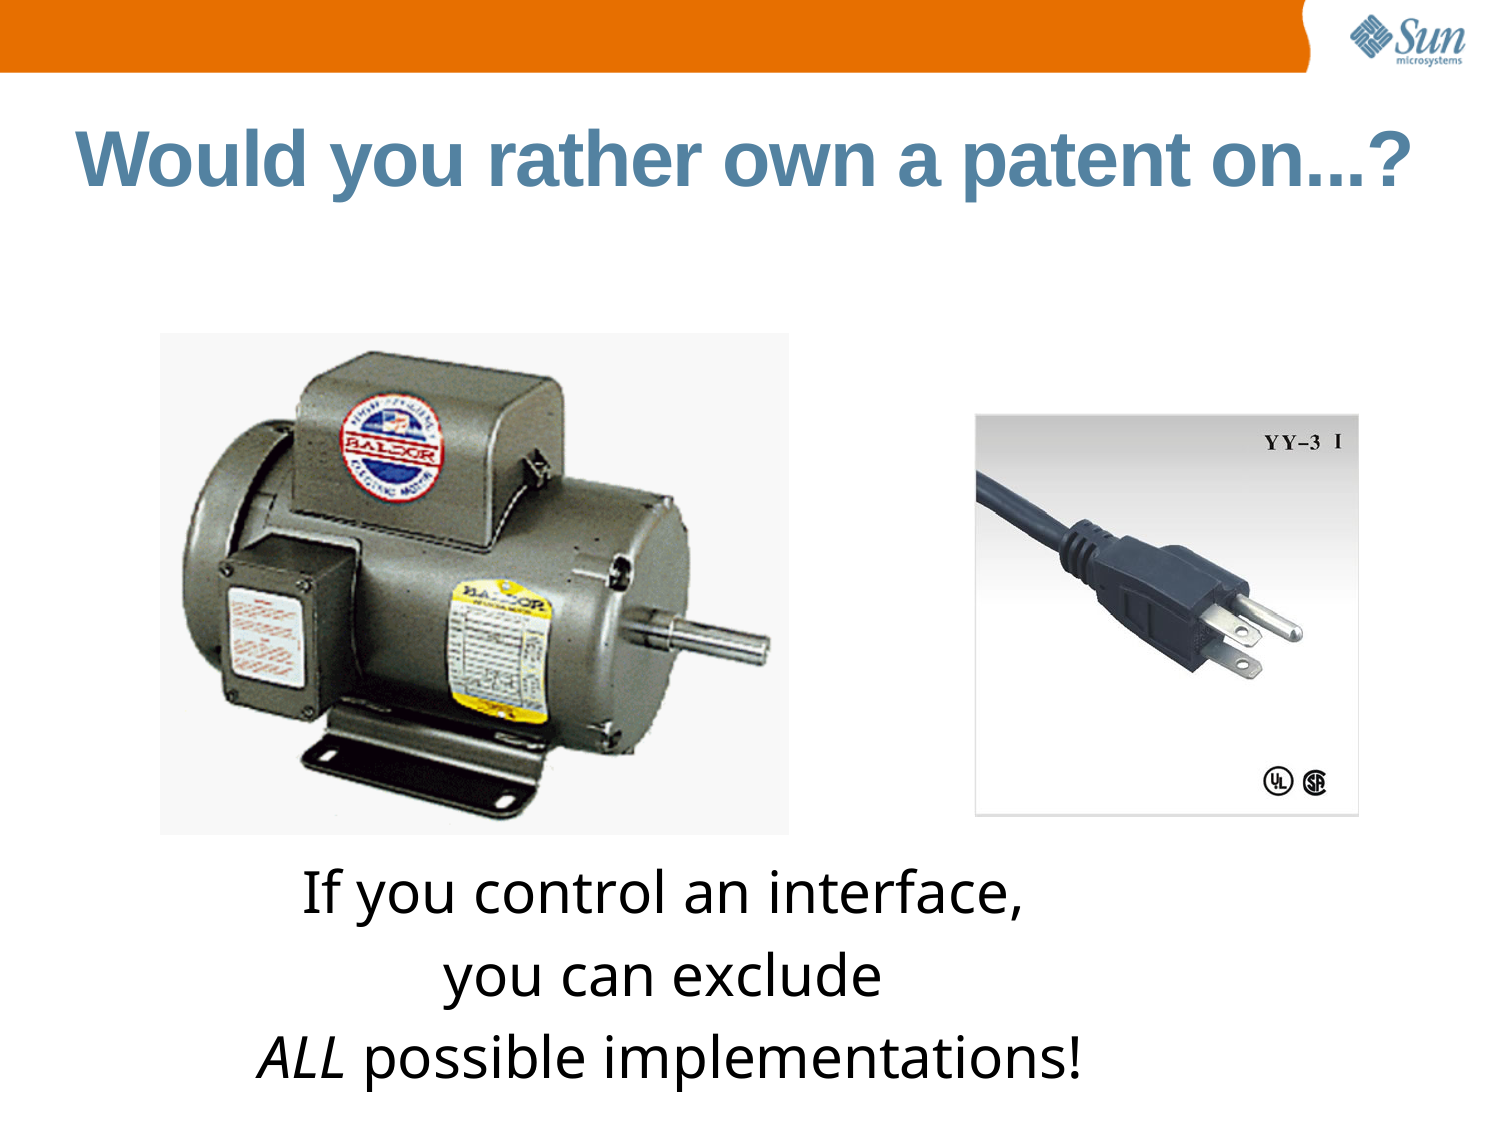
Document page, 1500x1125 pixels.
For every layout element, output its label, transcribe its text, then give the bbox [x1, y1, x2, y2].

picture [0, 0, 1500, 75]
picture [160, 333, 789, 835]
picture [974, 413, 1359, 817]
text_box If you control an interface, you can exclude ALL possible implementations! [258, 859, 1500, 1125]
title Would you rather own a patent on...? [75, 122, 1438, 228]
